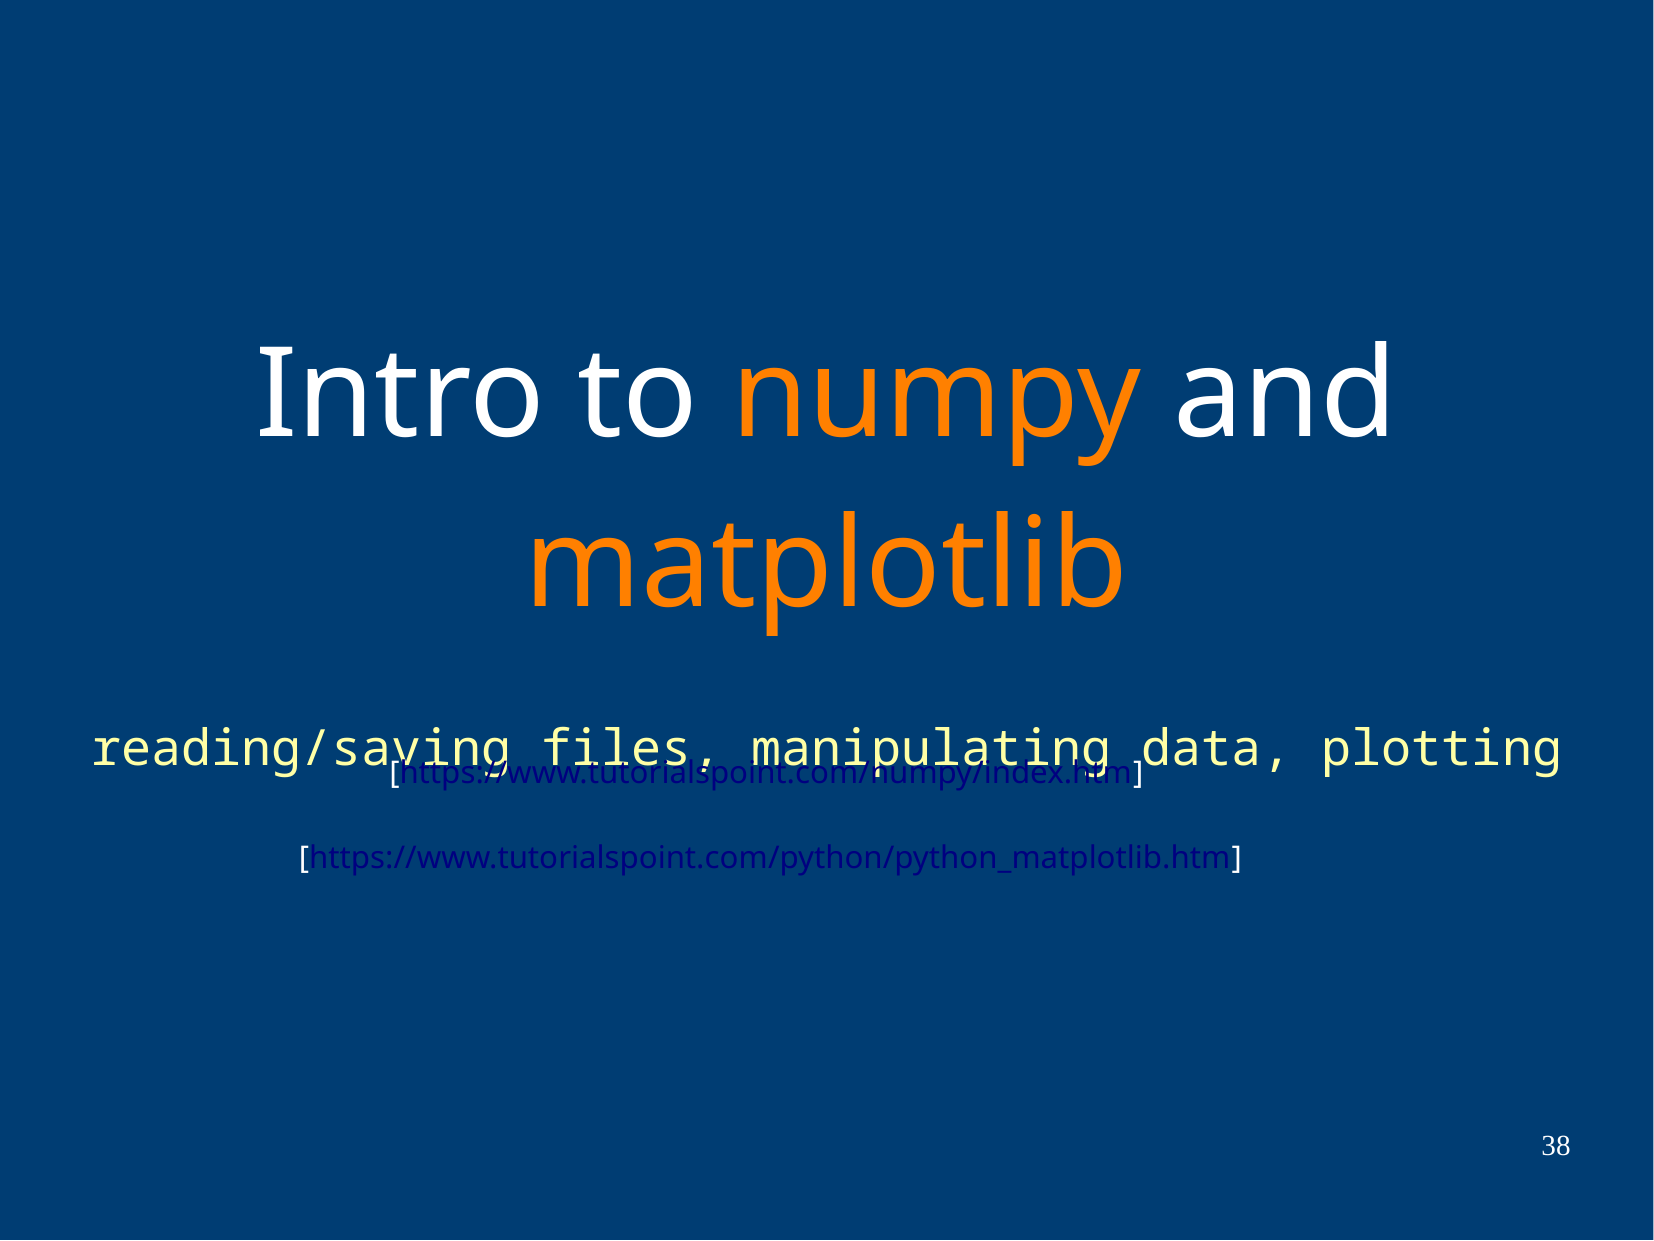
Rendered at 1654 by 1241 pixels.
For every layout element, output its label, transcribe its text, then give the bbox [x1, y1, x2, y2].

text_box Intro to numpy and matplotlib reading/saving files, manipulating data, plotting [76, 295, 1577, 737]
text_box [https://www.tutorialspoint.com/numpy/index.htm] [https://www.tutorialspoint.com/python/python_matplotlib.htm] [284, 742, 1654, 902]
